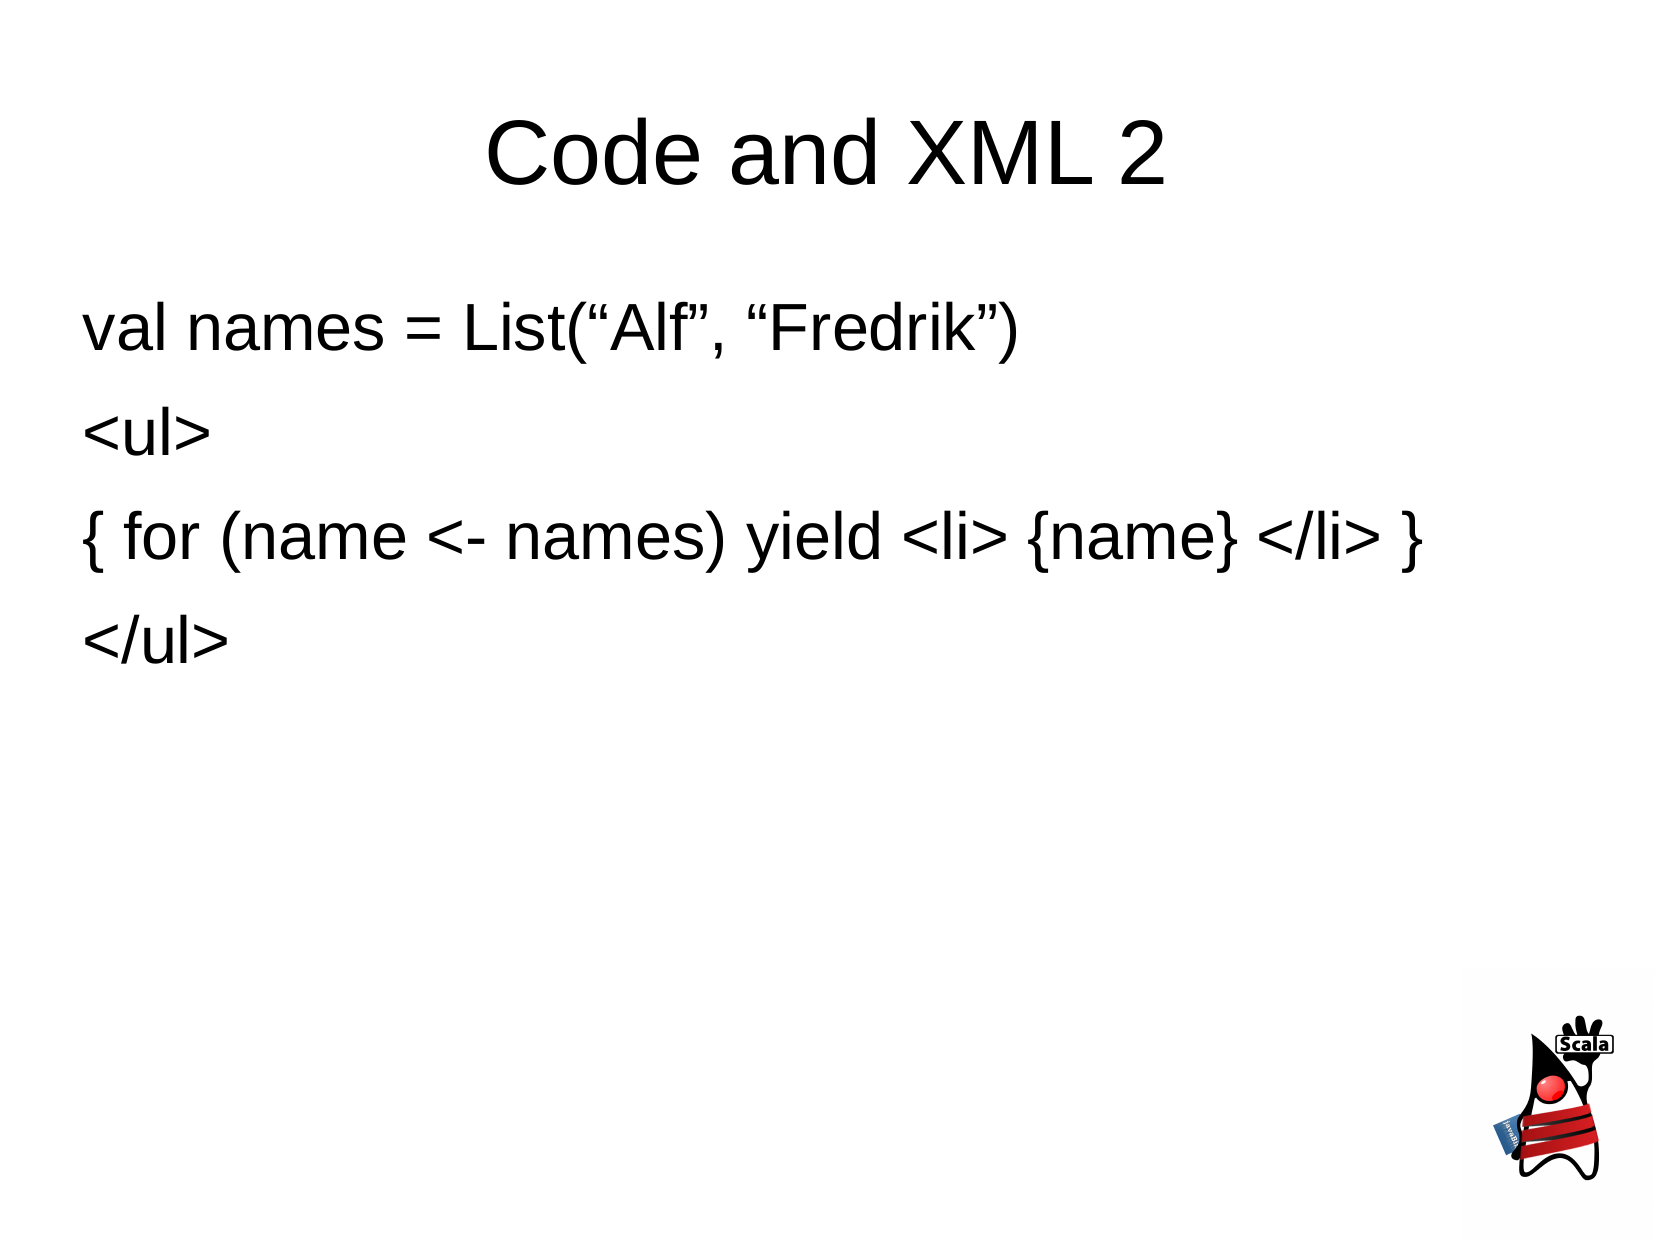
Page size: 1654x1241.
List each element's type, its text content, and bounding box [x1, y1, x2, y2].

list val names = List(“Alf”, “Fredrik”) <ul> { for (name <- names) yield <li> {name} </li> } </ul> [82, 290, 1571, 1109]
title Code and XML 2 [82, 56, 1571, 250]
picture [1462, 969, 1654, 1241]
